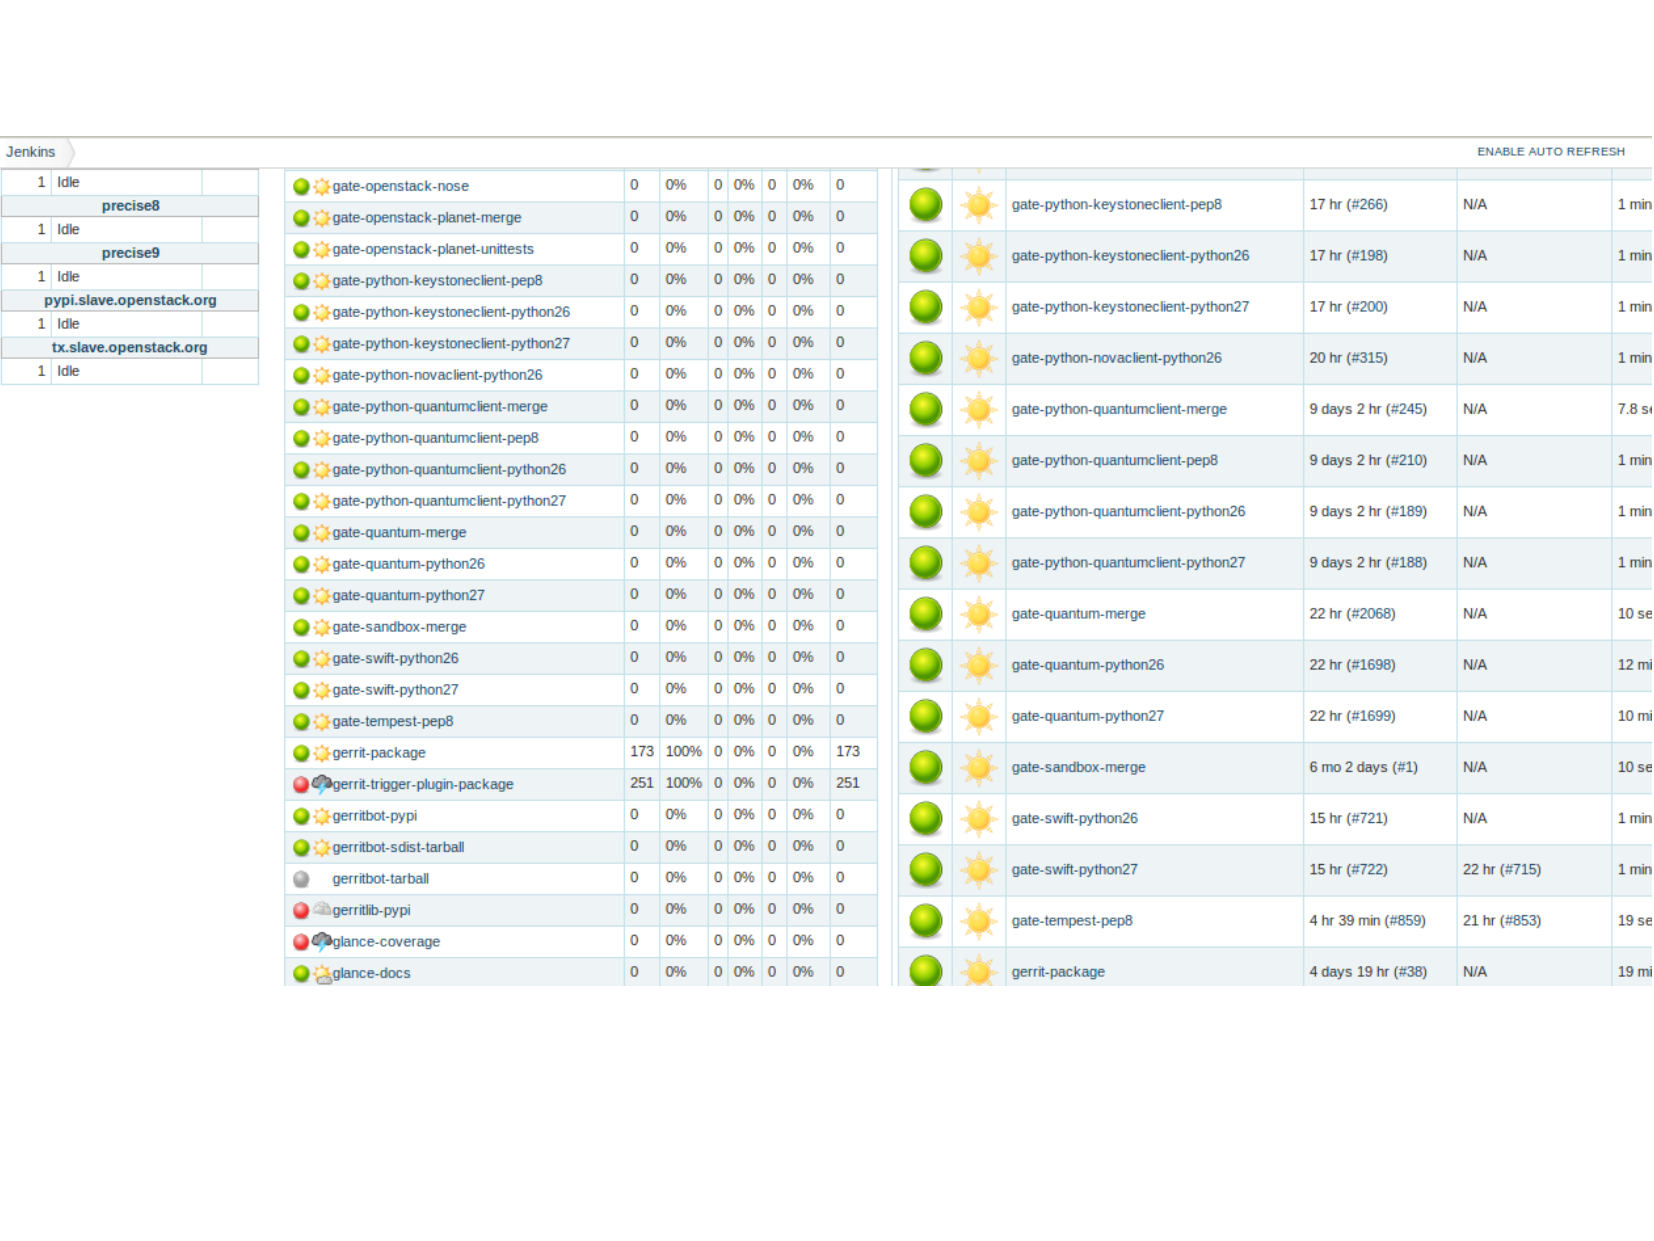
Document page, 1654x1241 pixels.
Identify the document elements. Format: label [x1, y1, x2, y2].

picture [0, 136, 1652, 986]
